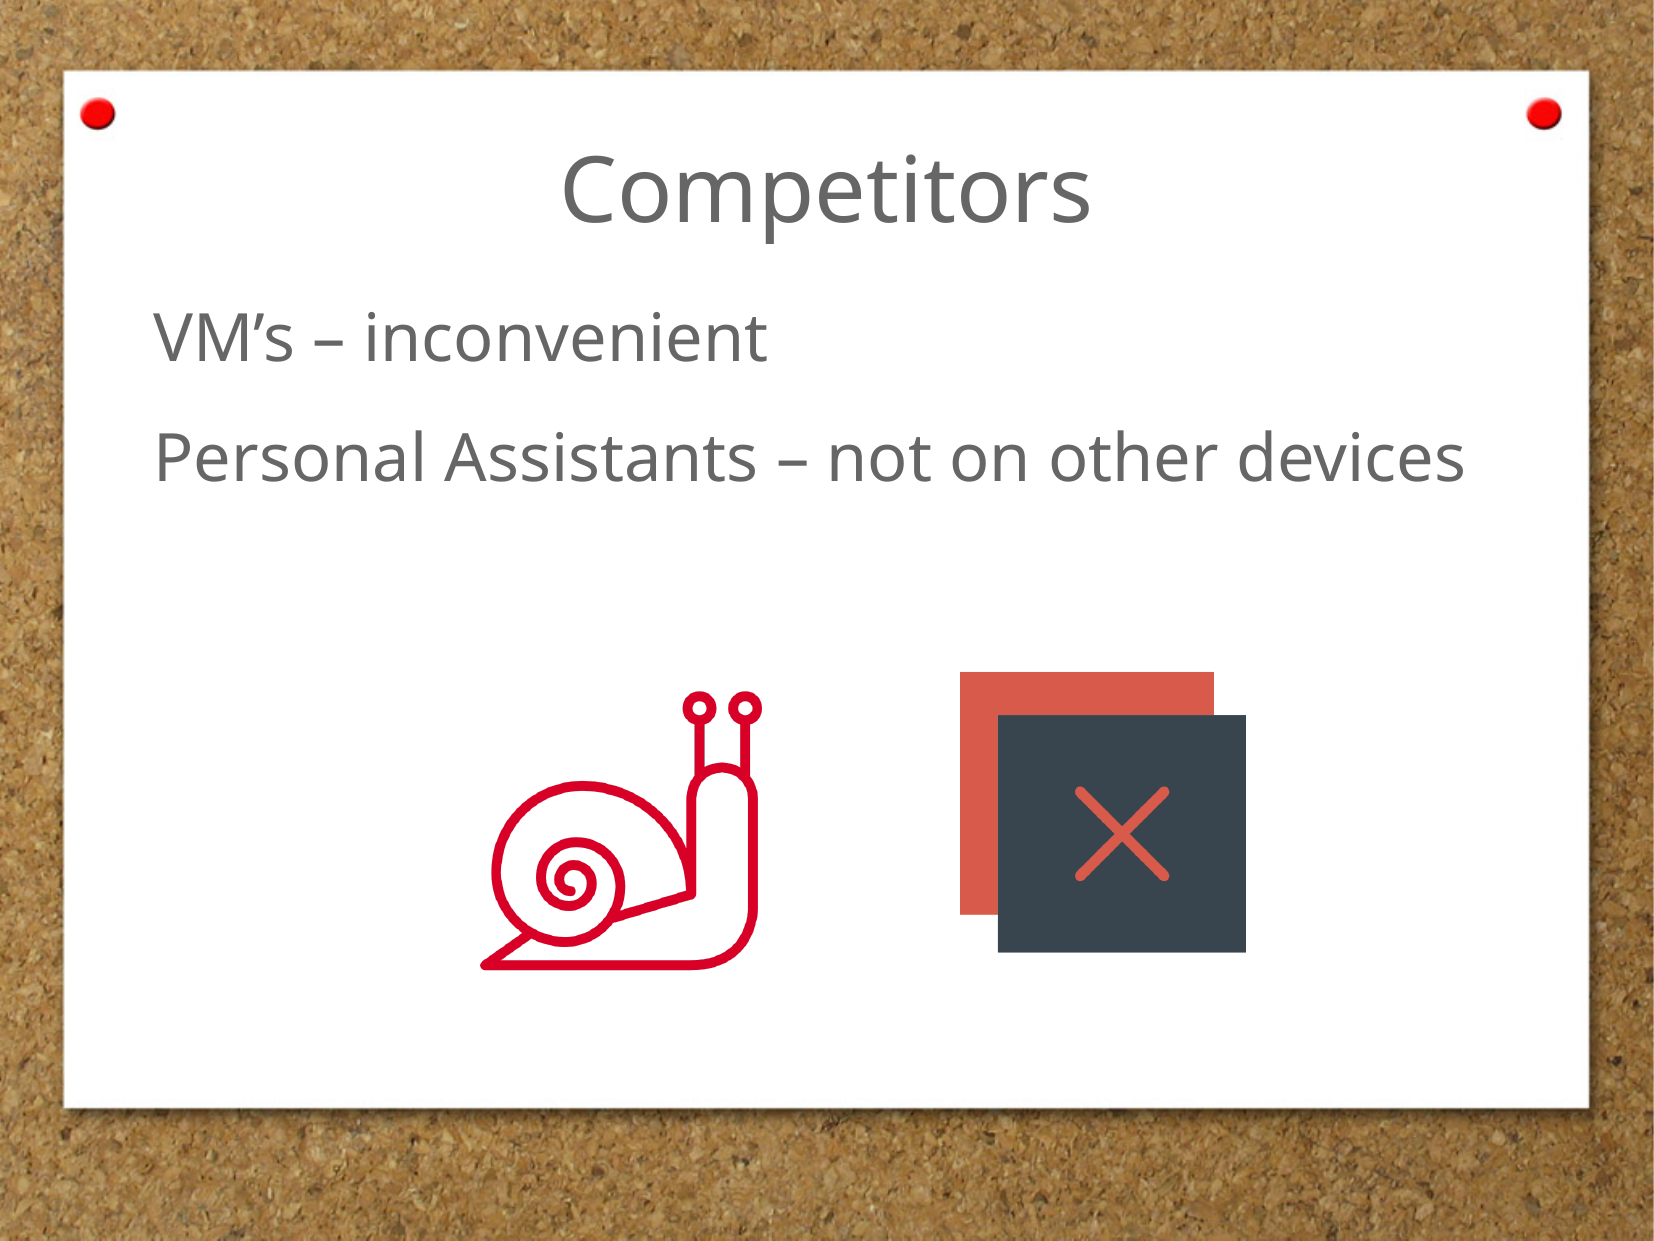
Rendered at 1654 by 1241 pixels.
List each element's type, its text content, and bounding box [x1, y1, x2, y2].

picture [0, 0, 1654, 1241]
list VM’s – inconvenient Personal Assistants – not on other devices [82, 290, 1571, 1010]
title Competitors [82, 83, 1571, 290]
